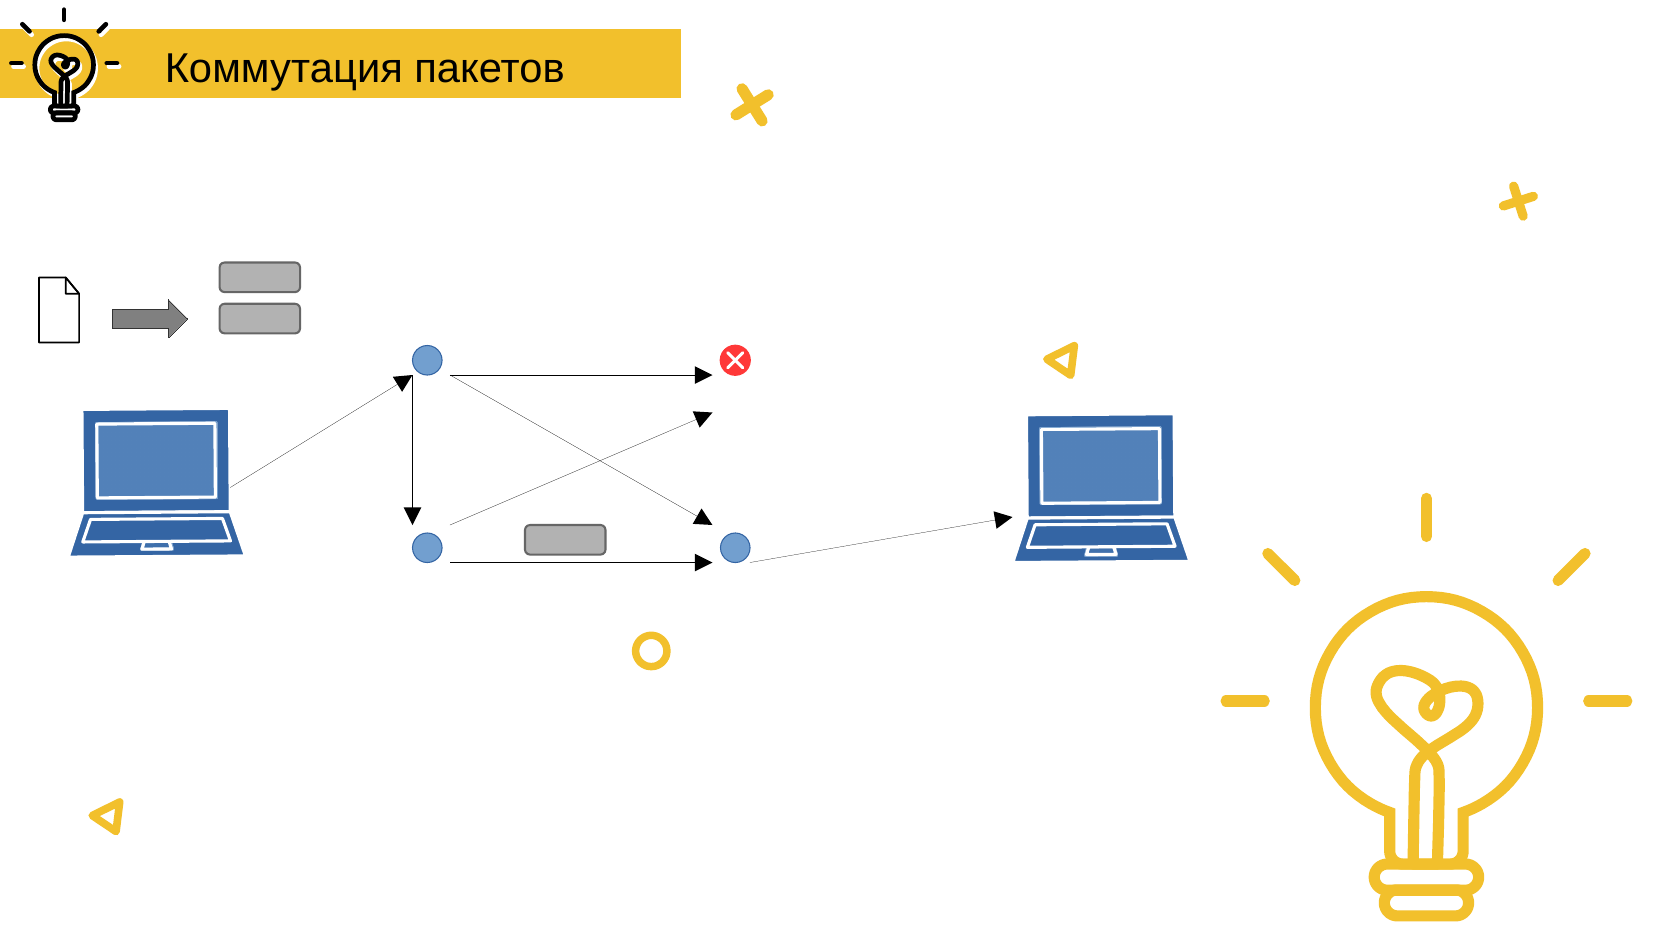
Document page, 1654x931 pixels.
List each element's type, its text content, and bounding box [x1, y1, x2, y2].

text_box [412, 345, 443, 376]
text_box [525, 525, 606, 555]
text_box [68, 408, 246, 558]
text_box [5, 244, 188, 376]
text_box [1012, 413, 1191, 563]
text_box Коммутация пакетов [150, 37, 676, 99]
text_box [412, 532, 443, 563]
text_box [720, 532, 751, 563]
text_box [219, 262, 301, 293]
text_box [219, 303, 301, 334]
text_box [720, 345, 751, 376]
